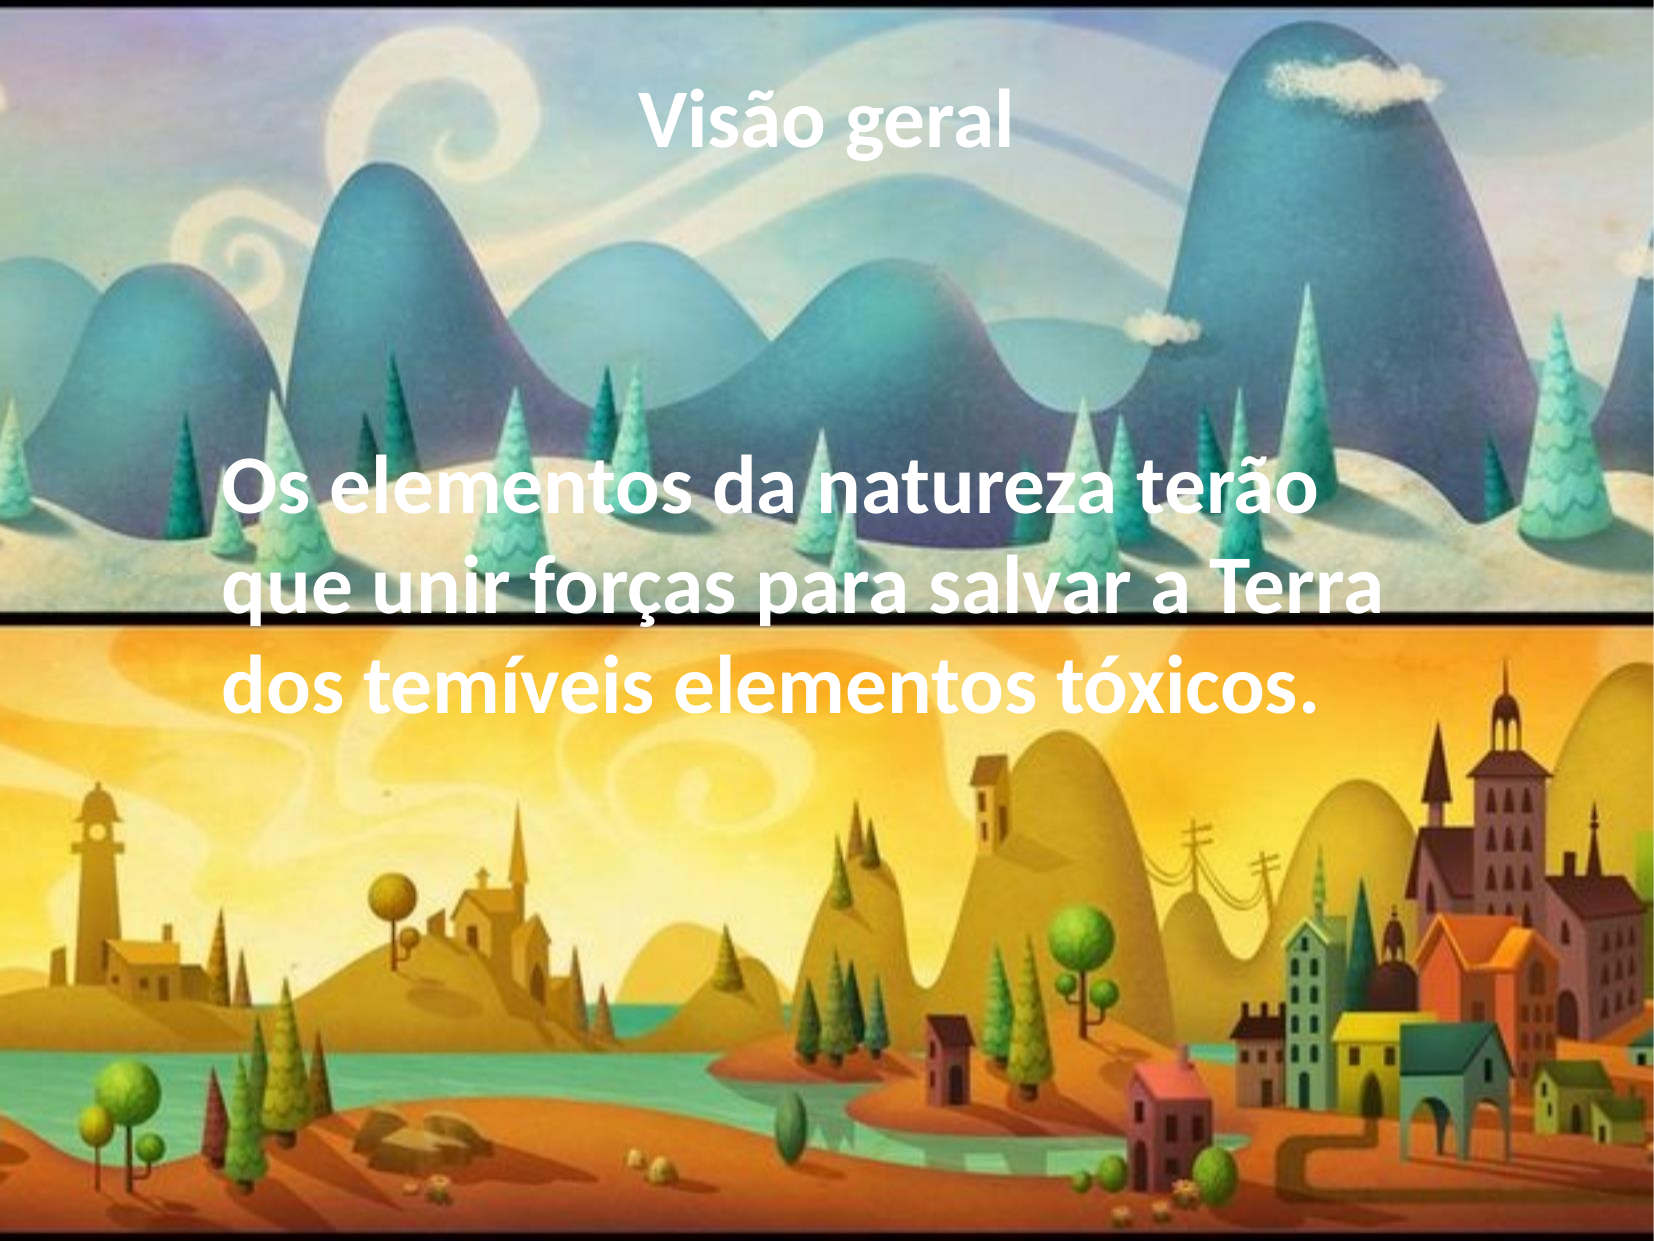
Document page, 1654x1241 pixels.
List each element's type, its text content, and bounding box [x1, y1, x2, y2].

picture [0, 0, 1654, 1241]
text_box Os elementos da natureza terão que unir forças para salvar a Terra dos temíveis elementos tóxicos. [206, 415, 1424, 739]
title Visão geral [82, 49, 1571, 257]
